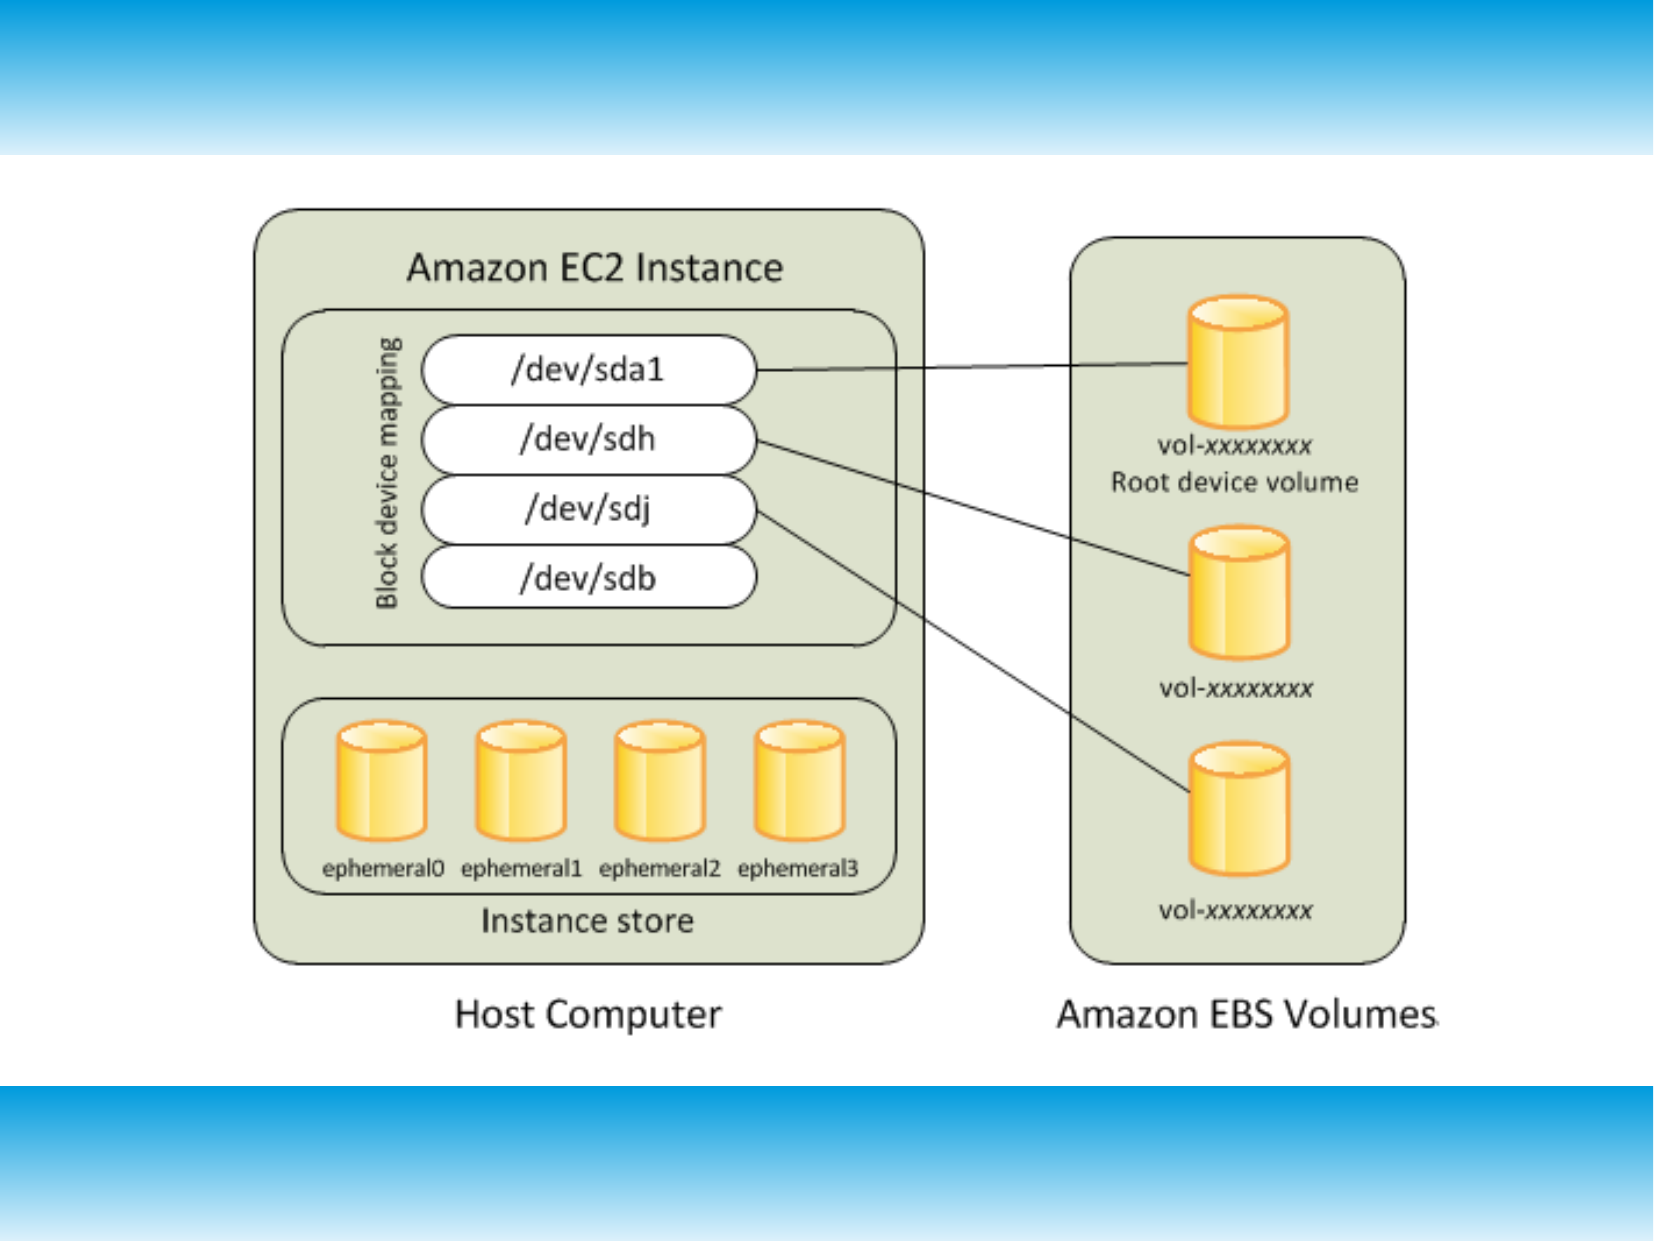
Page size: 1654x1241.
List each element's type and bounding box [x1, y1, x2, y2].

picture [212, 188, 1477, 1052]
